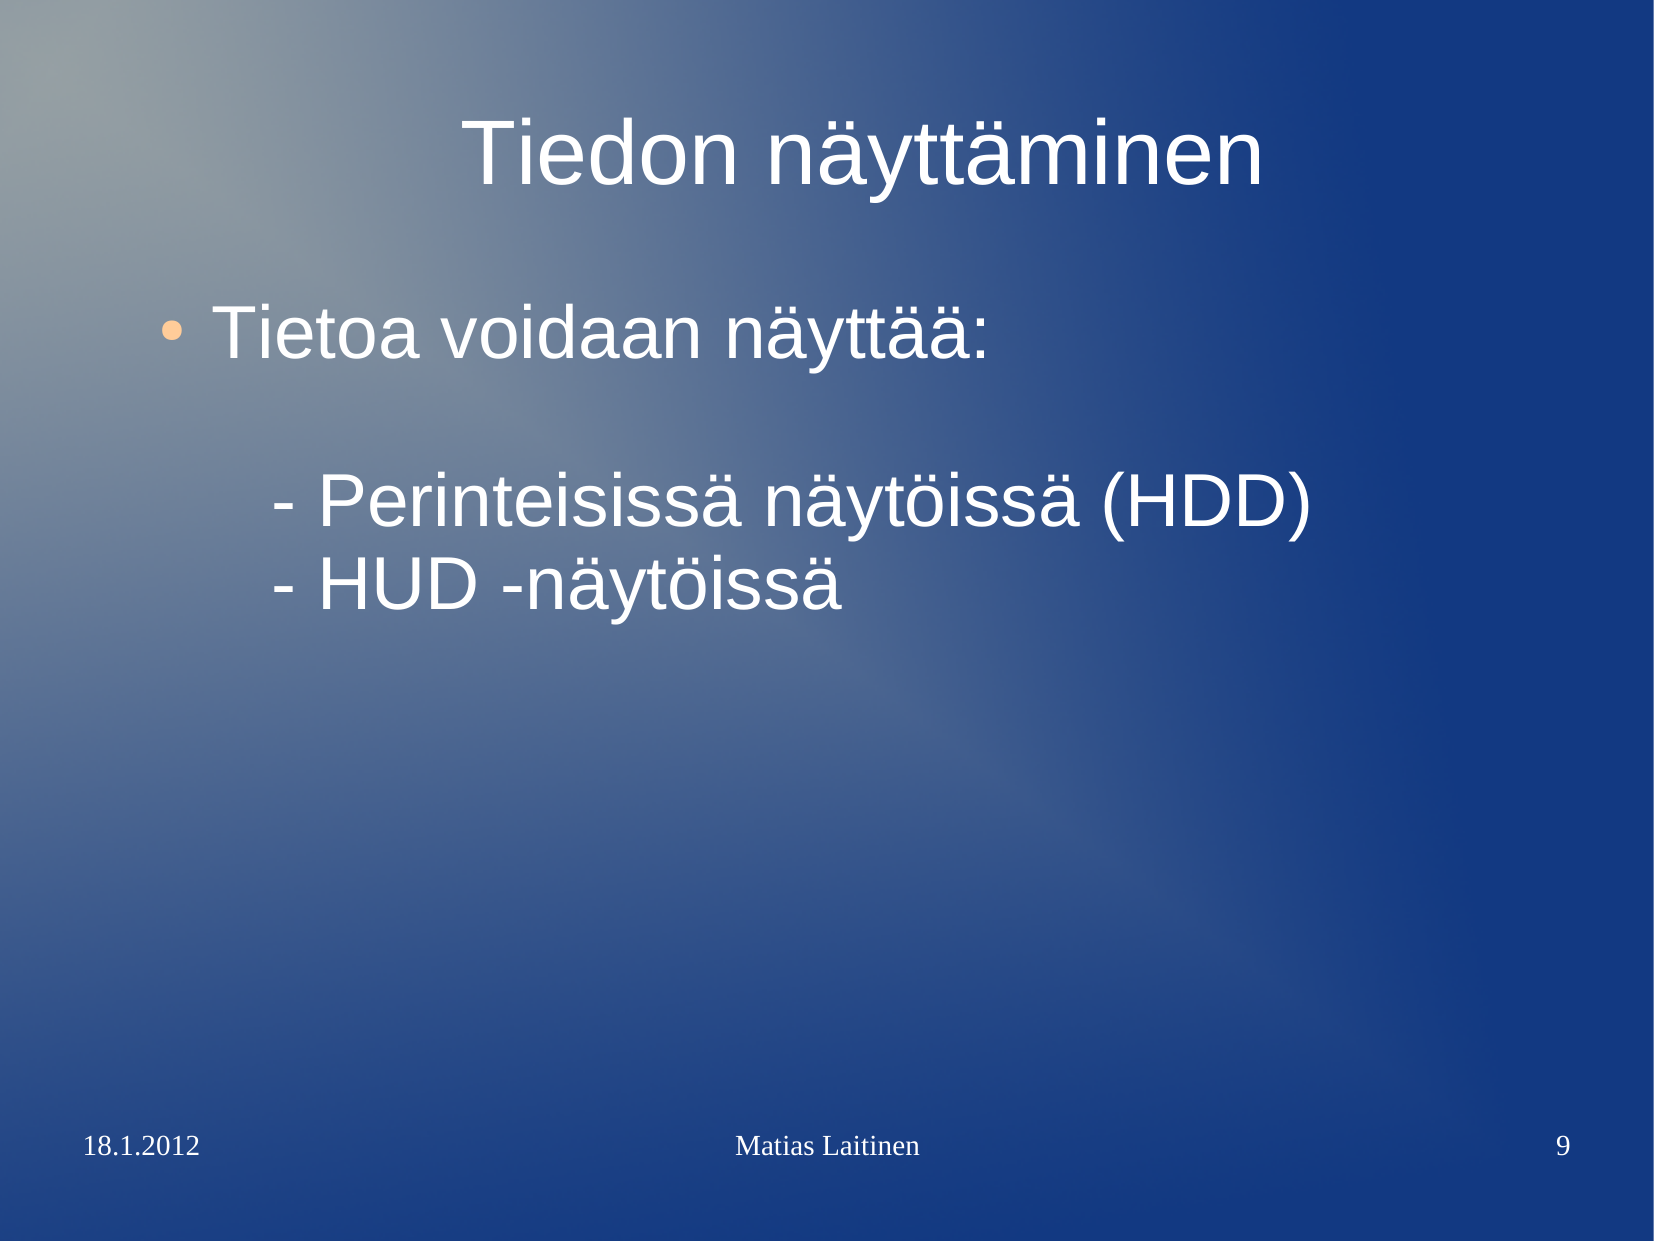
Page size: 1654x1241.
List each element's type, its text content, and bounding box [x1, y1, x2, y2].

list Tietoa voidaan näyttää: - Perinteisissä näytöissä (HDD) - HUD -näytöissä [82, 290, 1571, 1109]
picture [0, 0, 1654, 1241]
title Tiedon näyttäminen [82, 49, 1571, 257]
